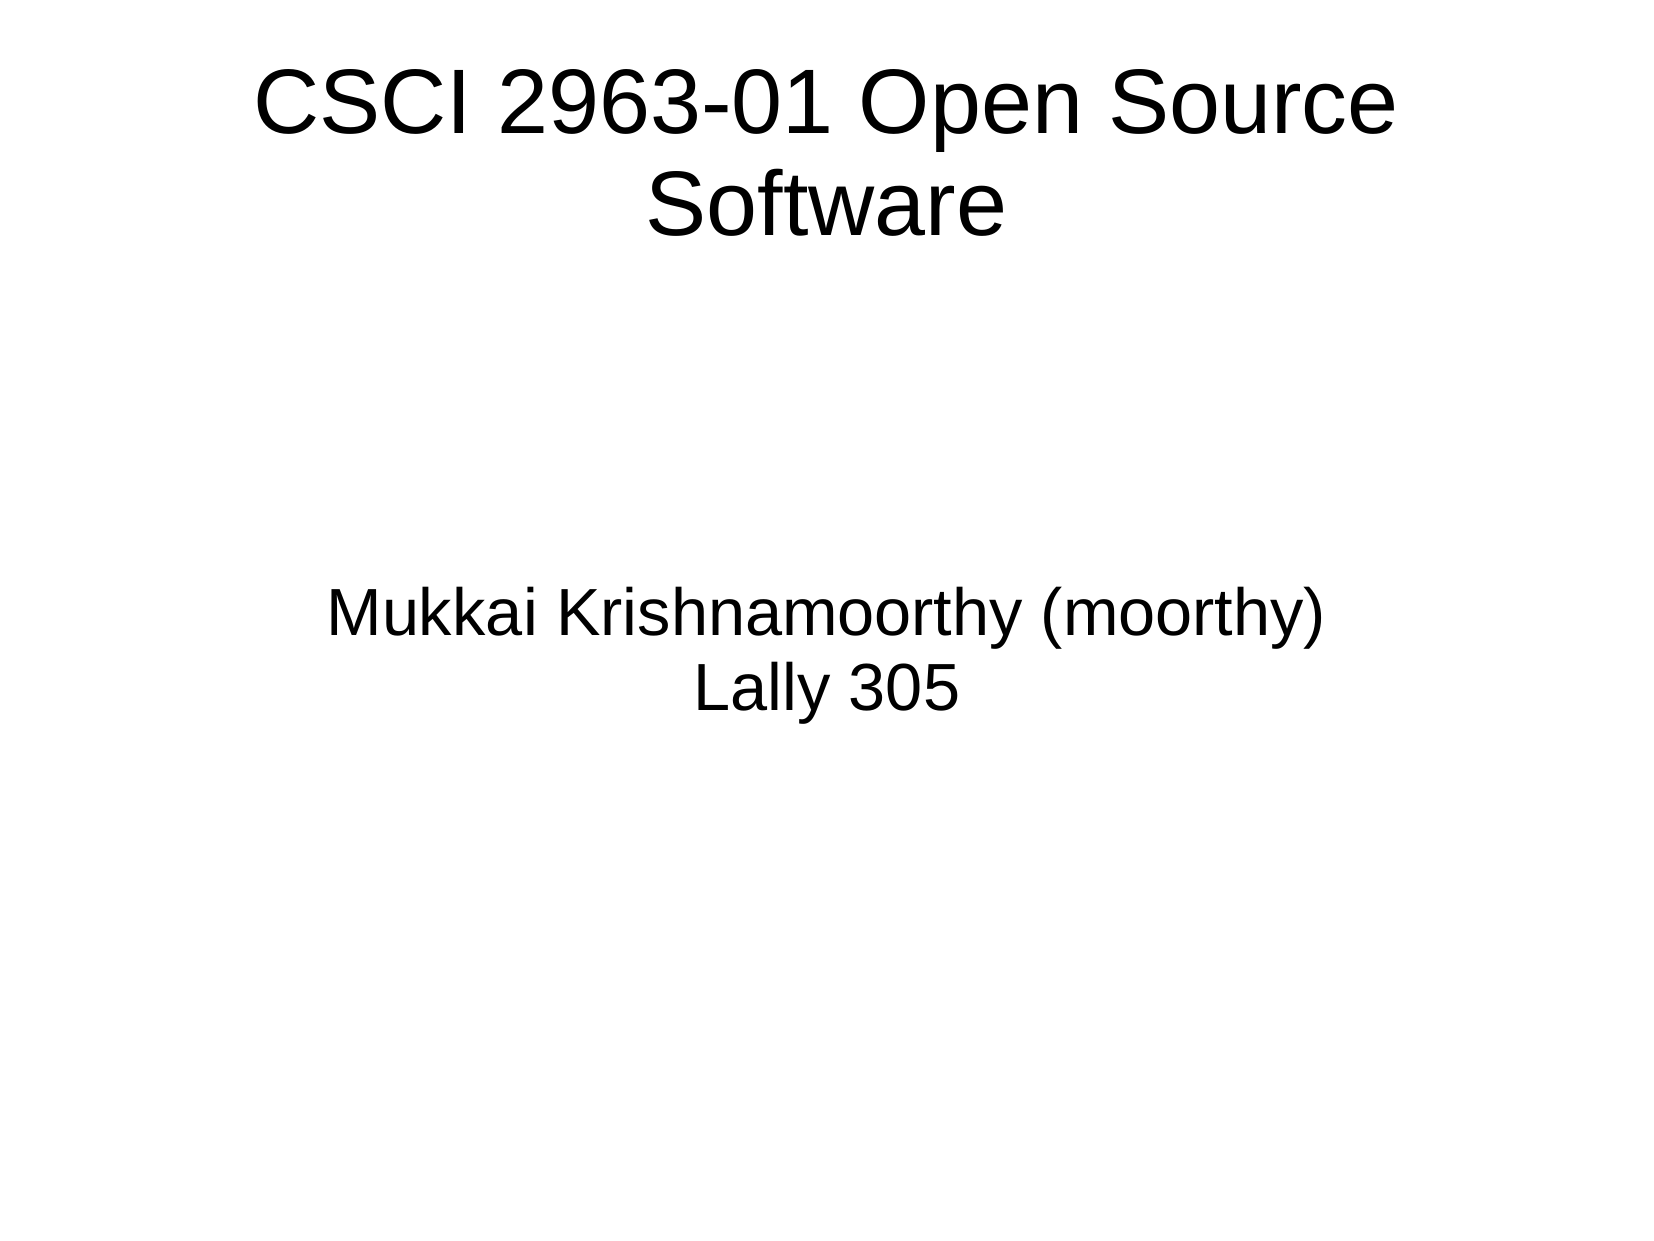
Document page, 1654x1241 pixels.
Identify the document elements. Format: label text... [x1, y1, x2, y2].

title CSCI 2963-01 Open Source Software [82, 49, 1571, 257]
subtitle Mukkai Krishnamoorthy (moorthy) Lally 305 [82, 290, 1571, 1010]
